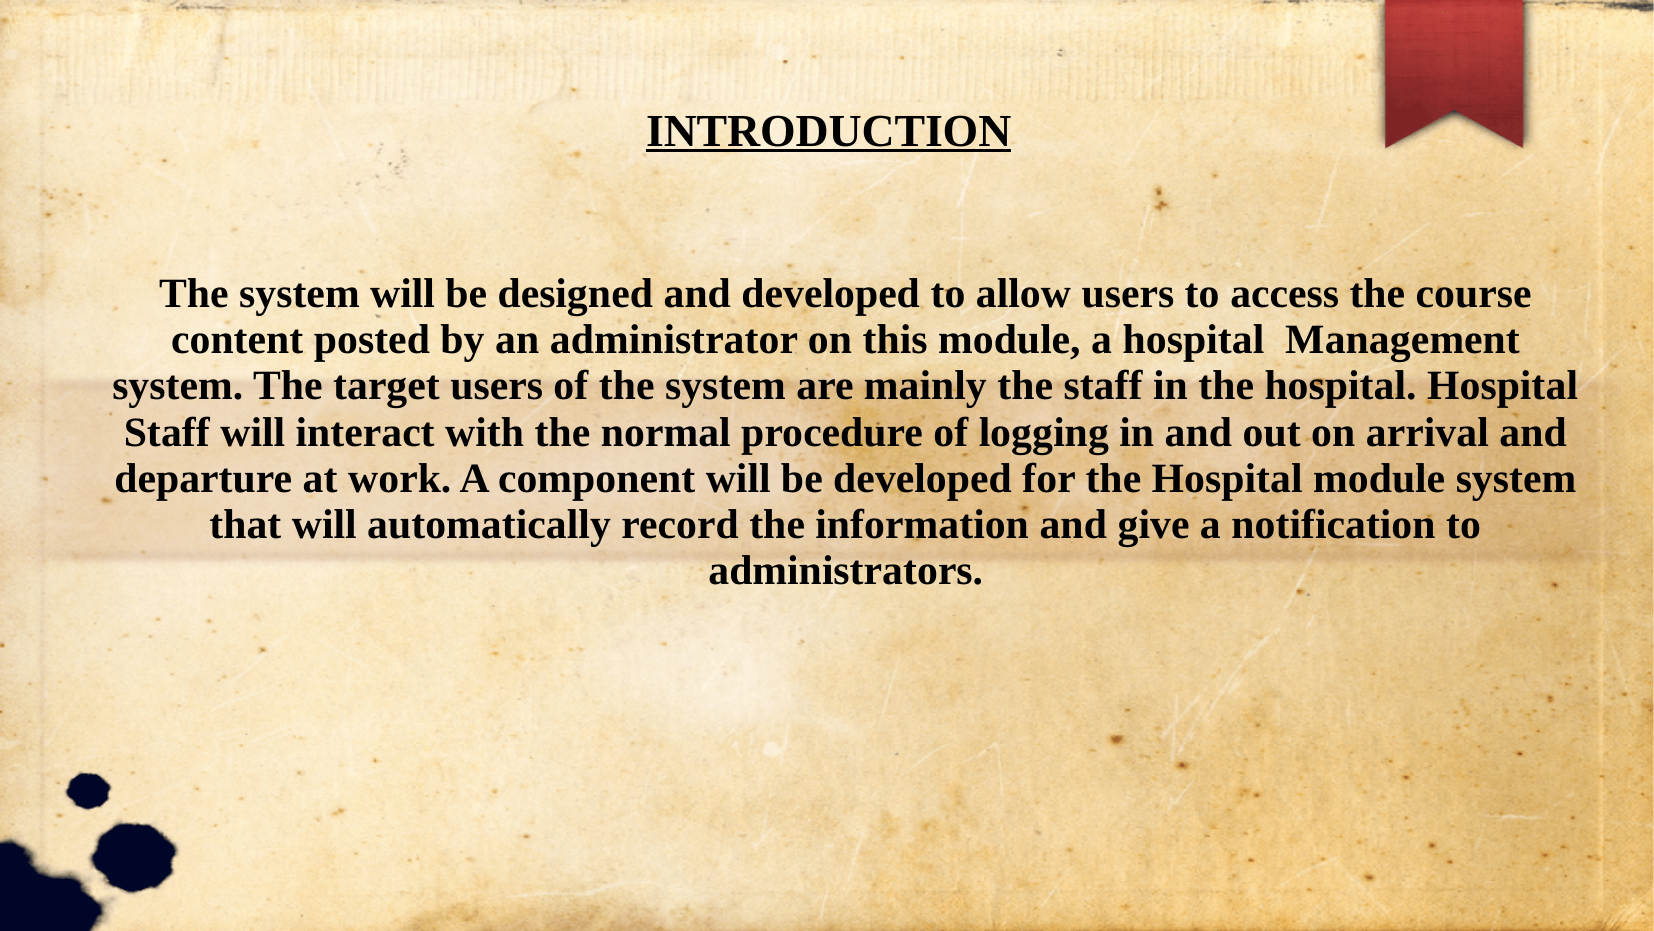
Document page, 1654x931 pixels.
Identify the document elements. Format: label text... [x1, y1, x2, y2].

list The system will be designed and developed to allow users to access the course content posted by an administrator on this module, a hospital Management system. The target users of the system are mainly the staff in the hospital. Hospital Staff will interact with the normal procedure of logging in and out on arrival and departure at work. A component will be developed for the Hospital module system that will automatically record the information and give a notification to administrators. [101, 270, 1591, 810]
title INTRODUCTION [82, 37, 1576, 226]
picture [0, 0, 1654, 931]
